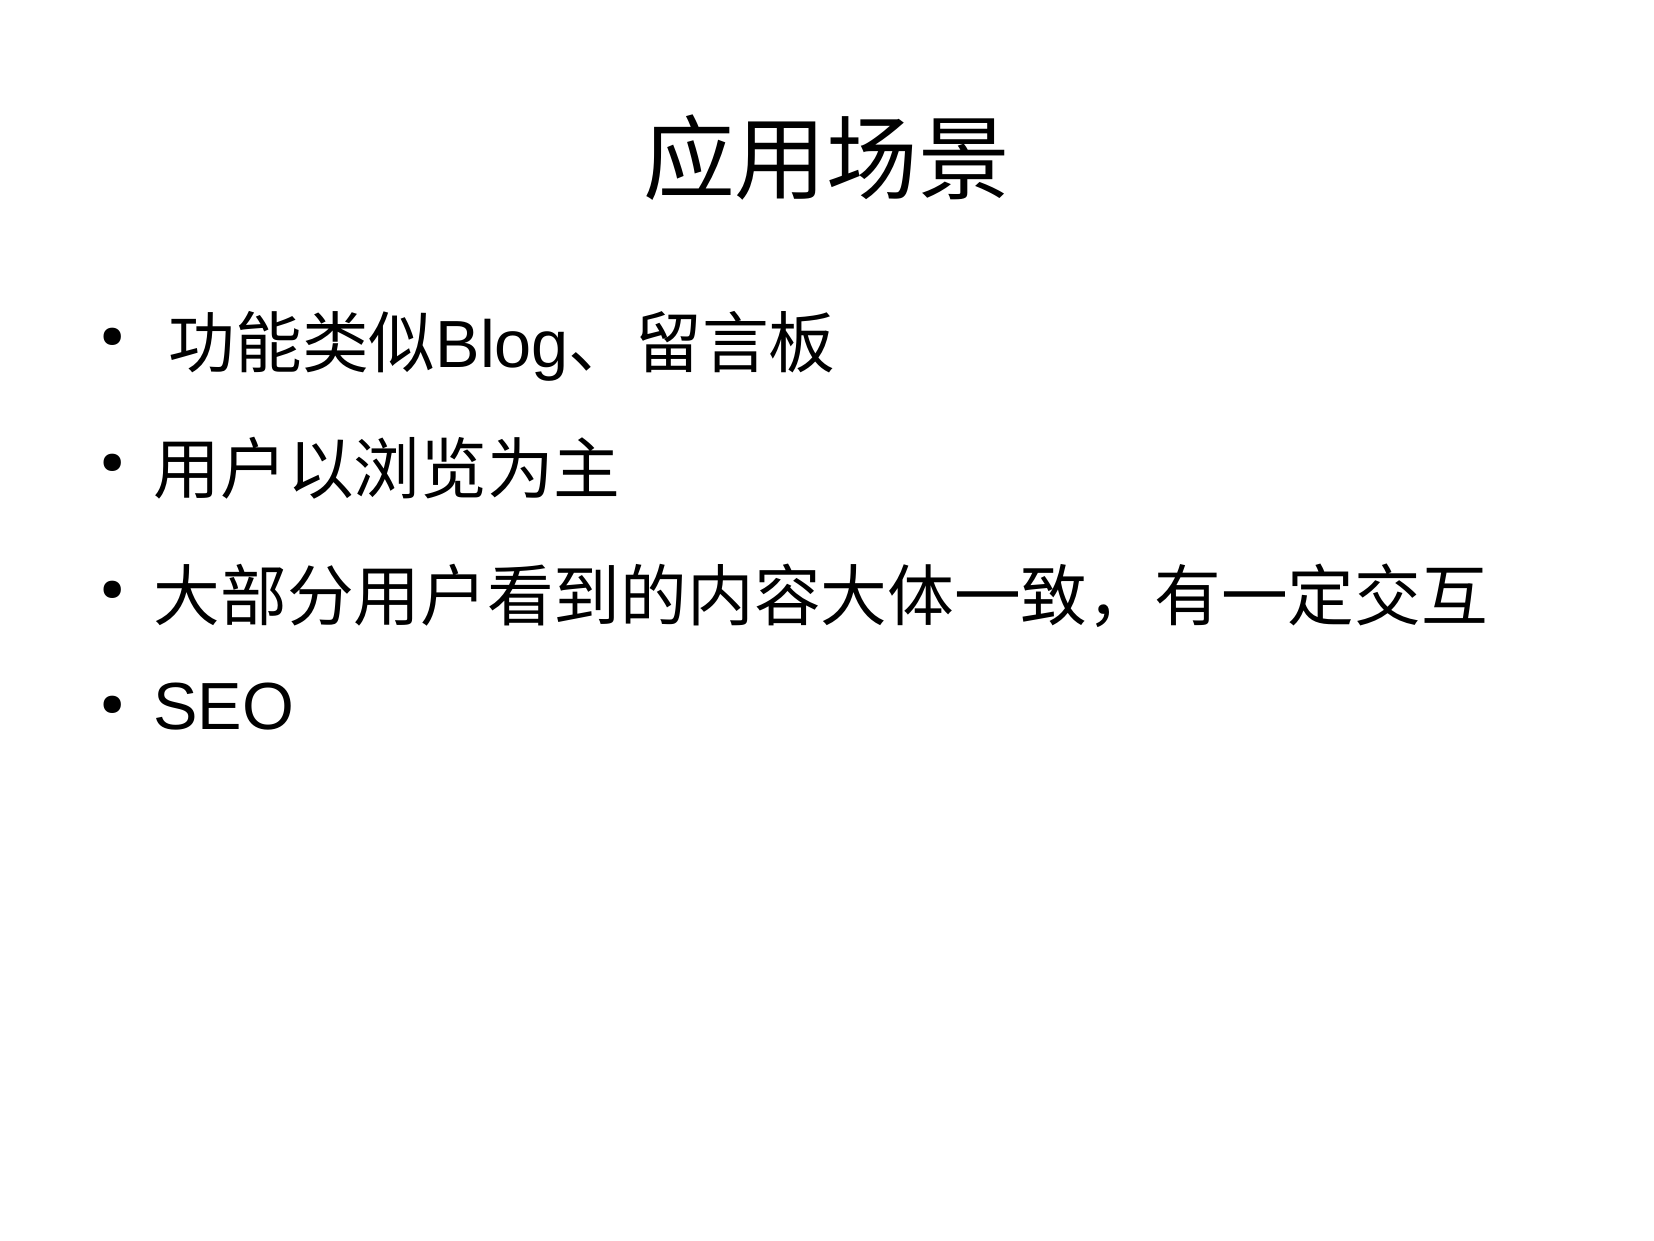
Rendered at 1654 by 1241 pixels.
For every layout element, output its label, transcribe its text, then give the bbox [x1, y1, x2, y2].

title 应用场景 [82, 49, 1571, 257]
list 功能类似Blog、留言板 用户以浏览为主 大部分用户看到的内容大体一致，有一定交互 SEO [82, 290, 1571, 1109]
